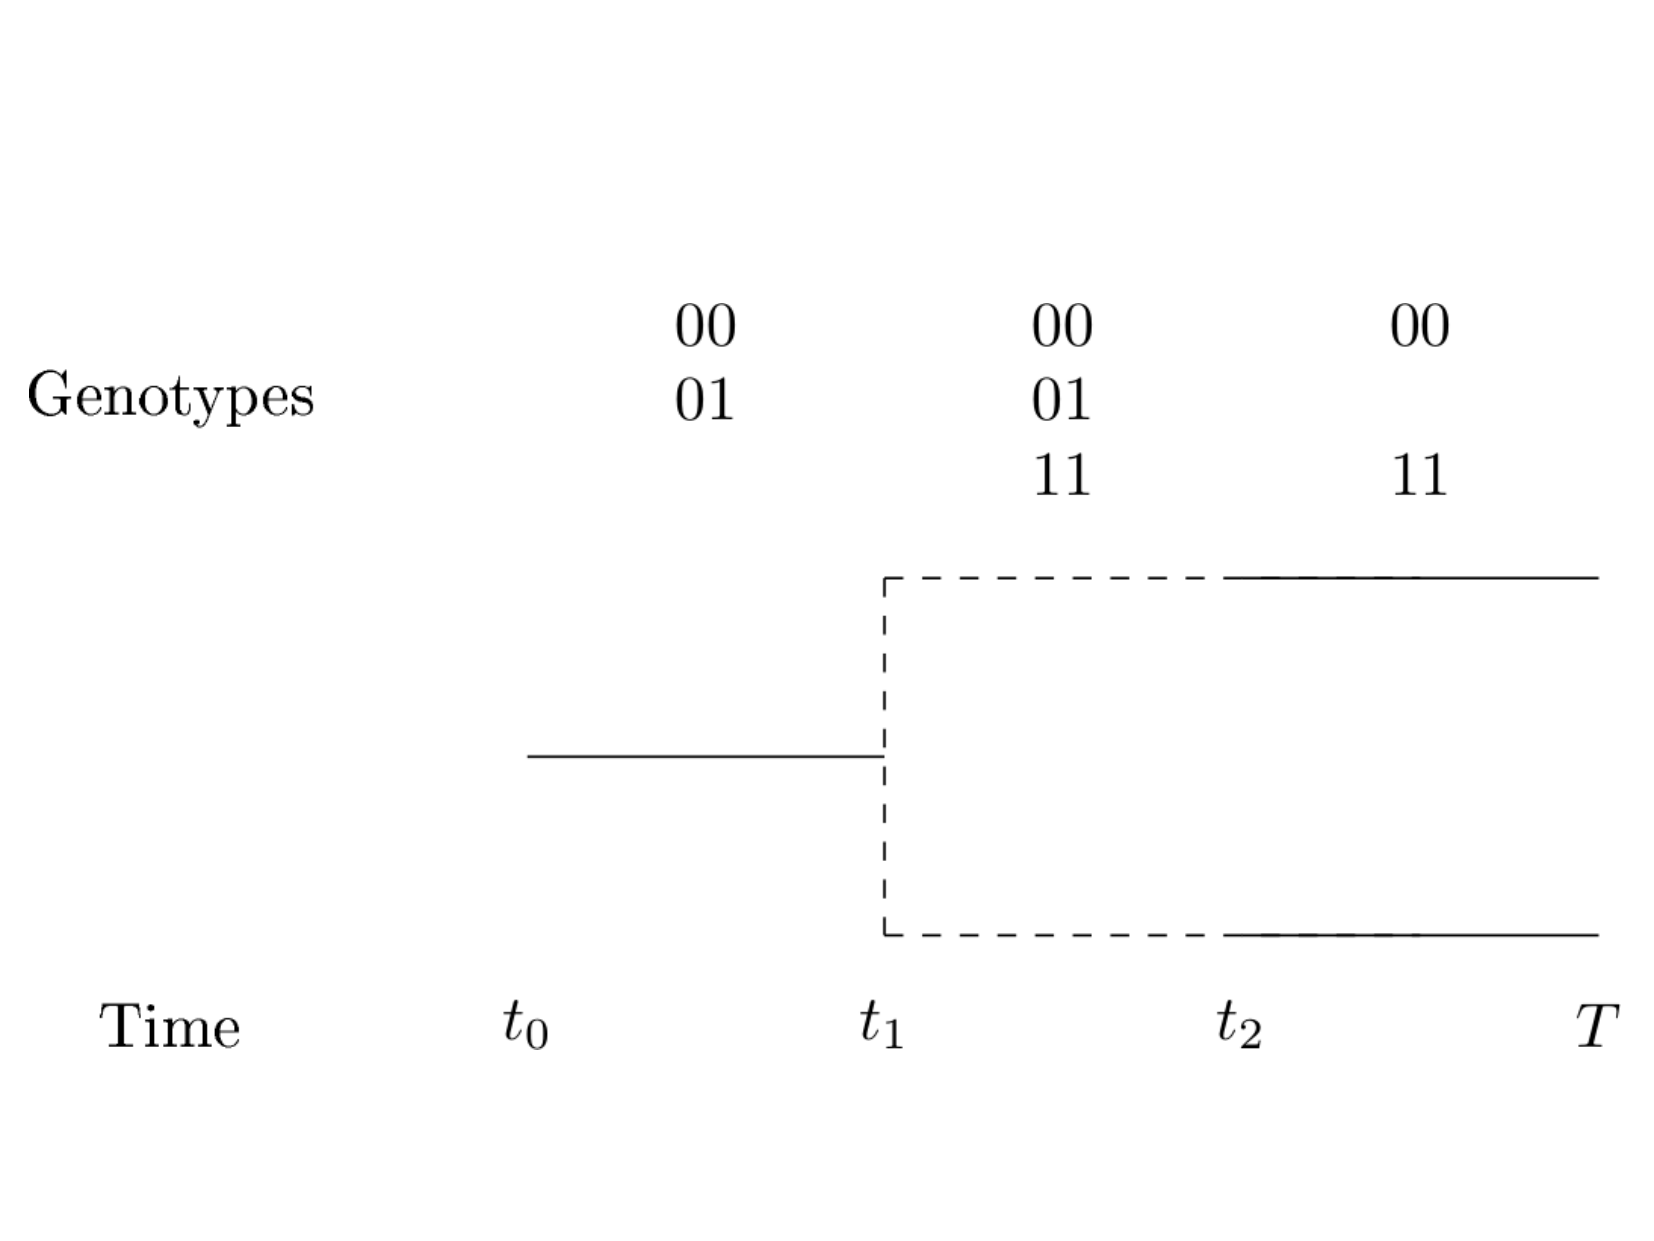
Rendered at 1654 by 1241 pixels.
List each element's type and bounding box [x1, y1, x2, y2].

picture [29, 303, 1621, 1051]
